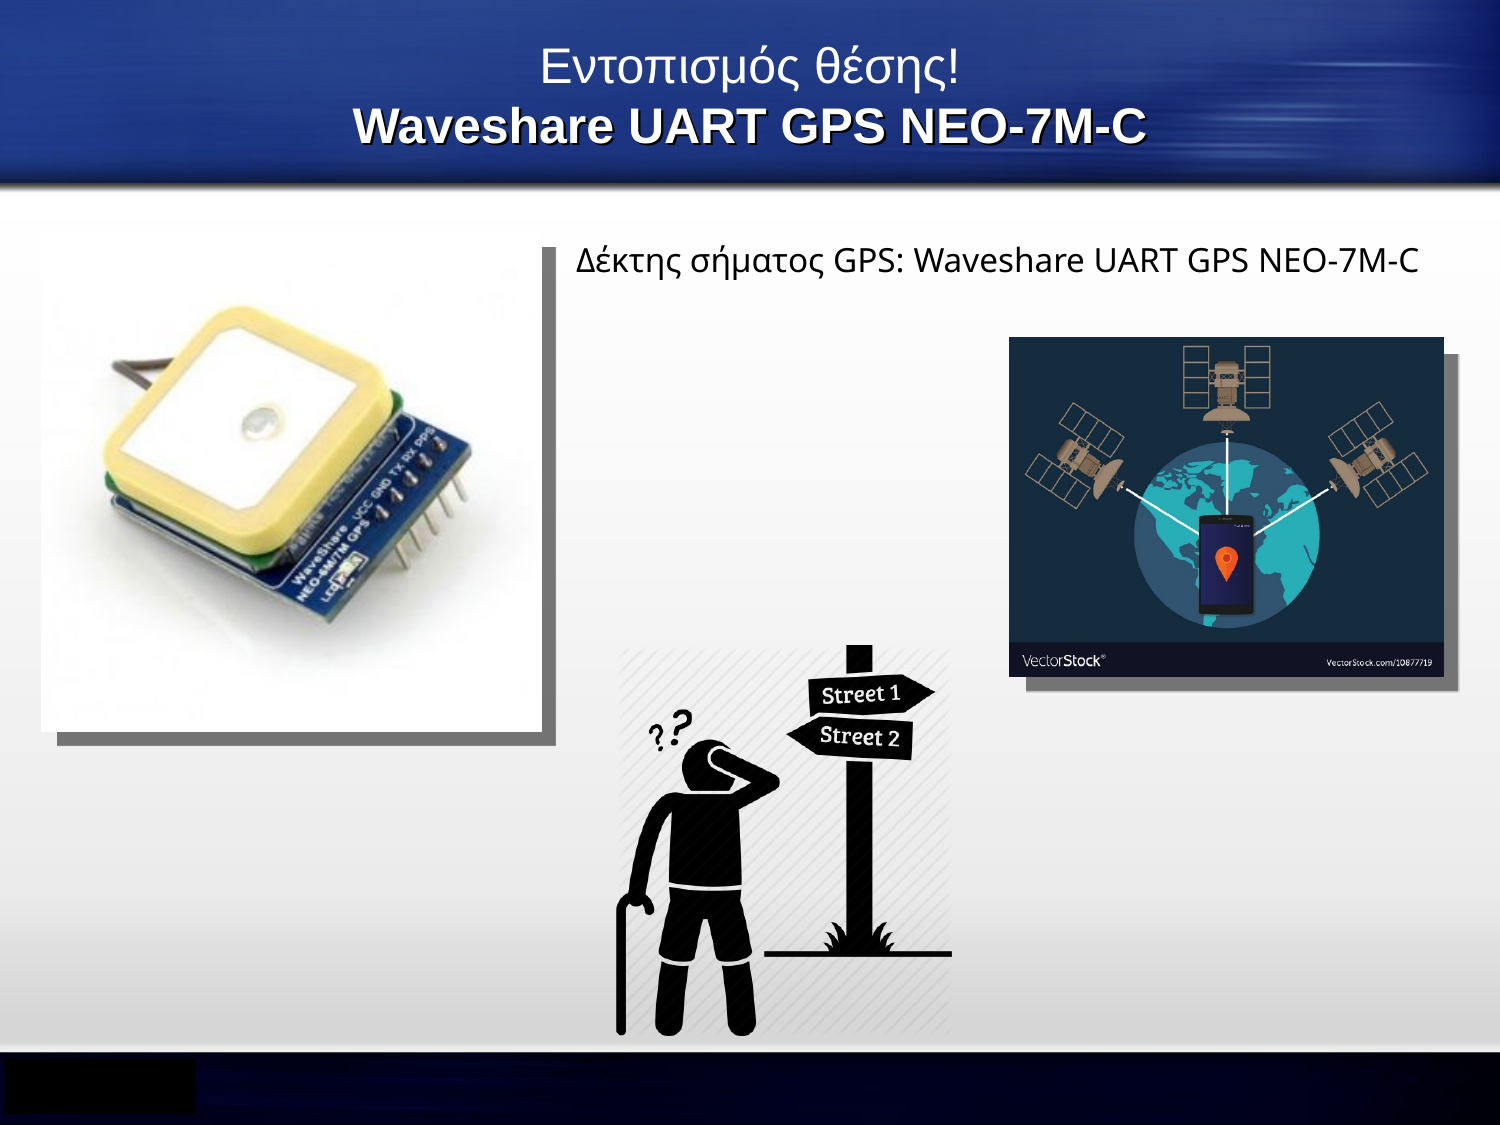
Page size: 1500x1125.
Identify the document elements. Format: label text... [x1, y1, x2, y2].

text_box Δέκτης σήματος GPS: Waveshare UART GPS NEO-7M-C [561, 232, 1441, 287]
title Εντοπισμός θέσης! Waveshare UART GPS NEO-7M-C [75, 7, 1426, 180]
picture [1009, 338, 1444, 677]
picture [41, 231, 542, 732]
text_box [6, 1059, 195, 1113]
picture [616, 645, 952, 1036]
